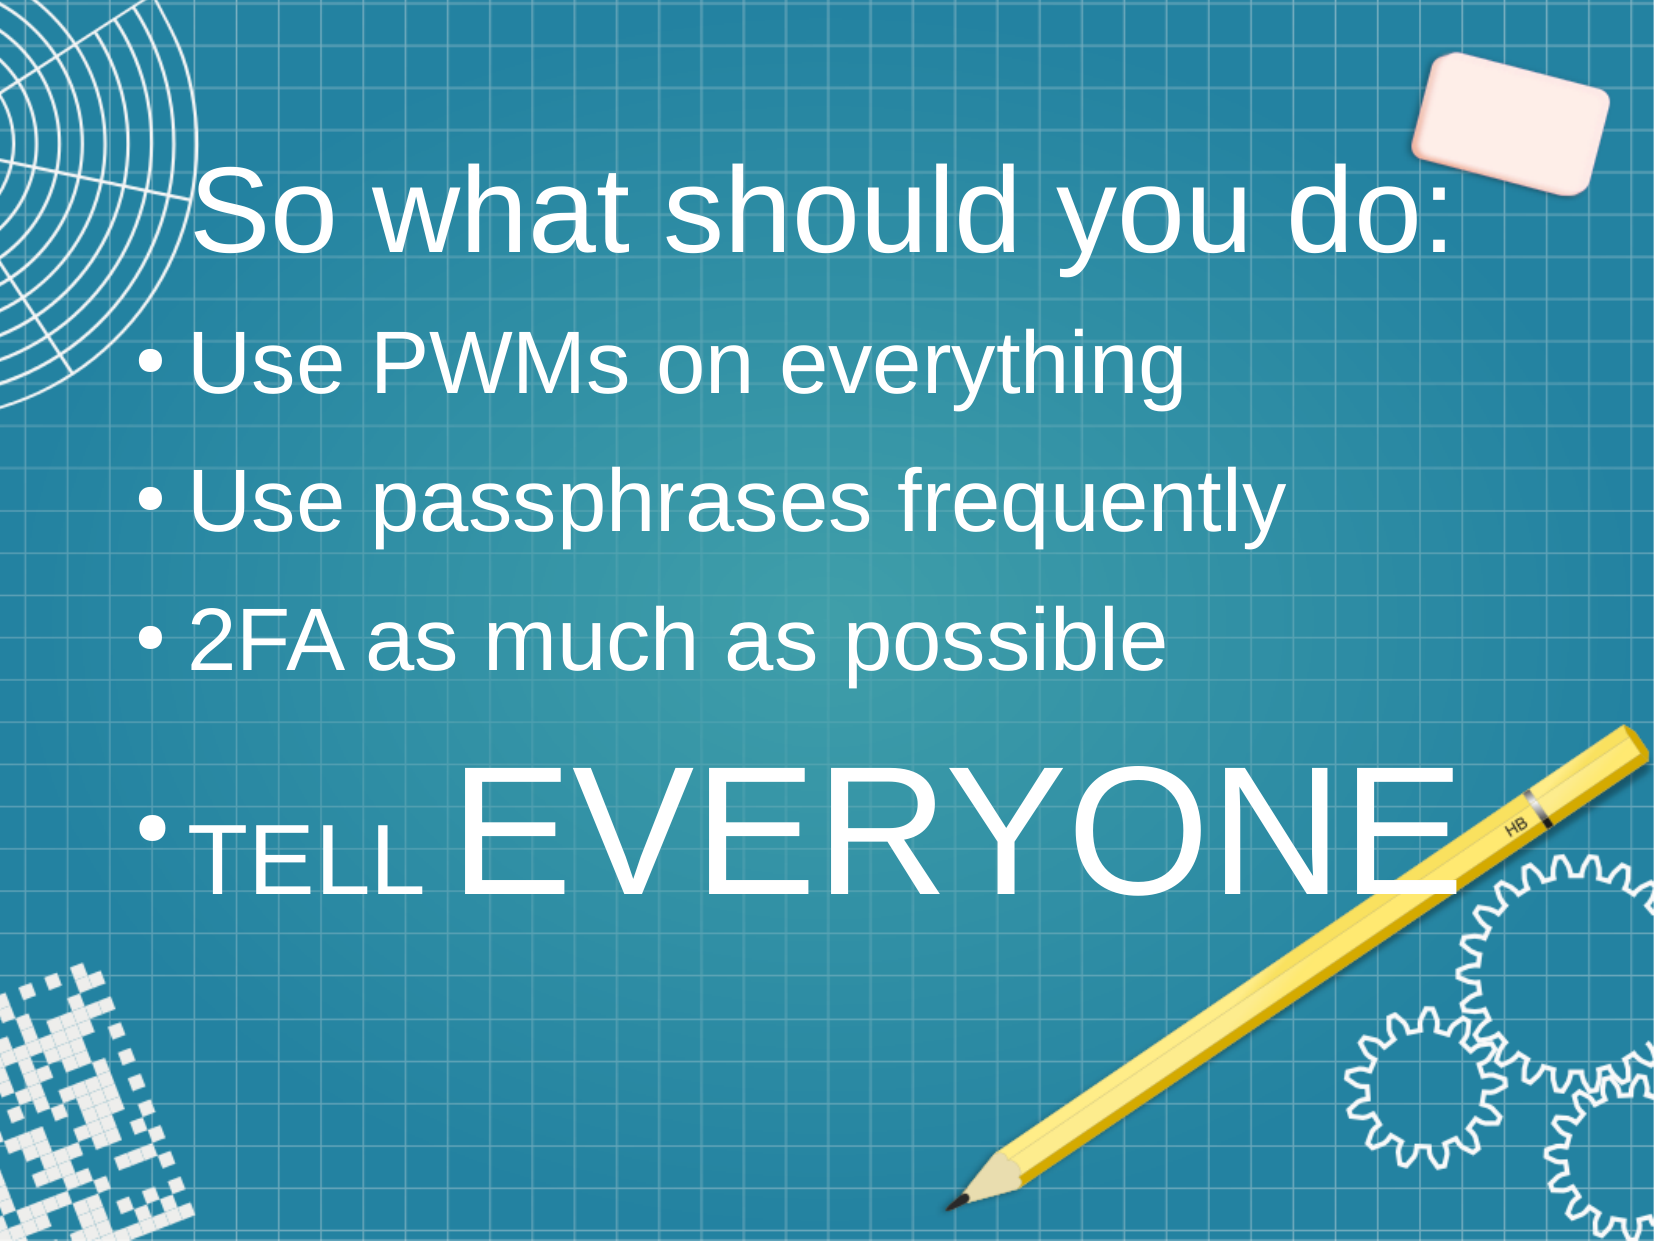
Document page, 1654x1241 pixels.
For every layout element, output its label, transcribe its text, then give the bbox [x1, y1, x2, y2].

picture [0, 0, 1654, 1241]
title So what should you do: [185, 87, 1461, 313]
list Use PWMs on everything Use passphrases frequently 2FA as much as possible TELL EVERYONE [116, 313, 1606, 1033]
